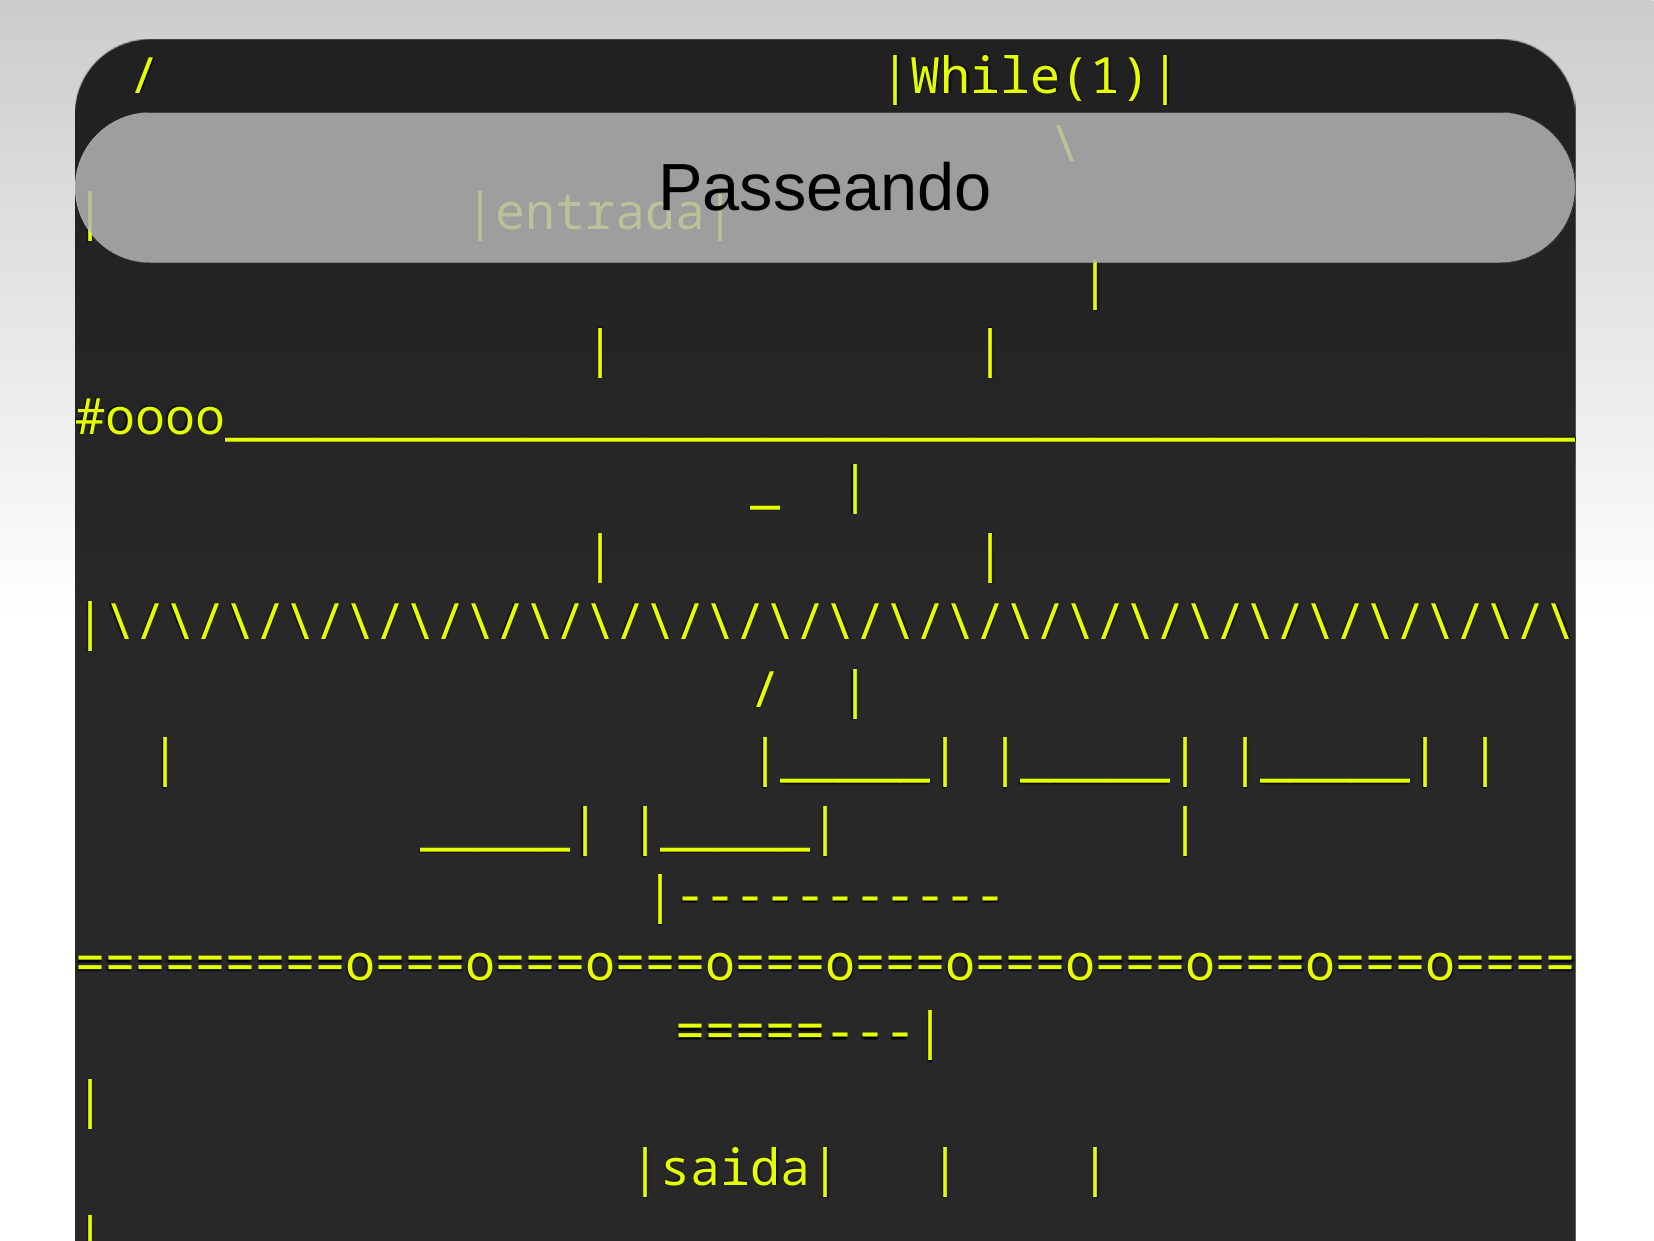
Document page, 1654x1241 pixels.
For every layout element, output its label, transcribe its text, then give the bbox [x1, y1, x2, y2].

text_box / |While(1)| \ | |entrada| | | | #oooo______________________________________________ | | | |\/\/\/\/\/\/\/\/\/\/\/\/\/\/\/\/\/\/\/\/\/\/\/\/\/ | | |_____| |_____| |_____| |_____| |_____| | |-----------=========o===o===o===o===o===o===o===o===o===o=========---| | |saida| | | | |_________| | \ / [75, 475, 1576, 1038]
text_box Passeando [75, 112, 1576, 263]
